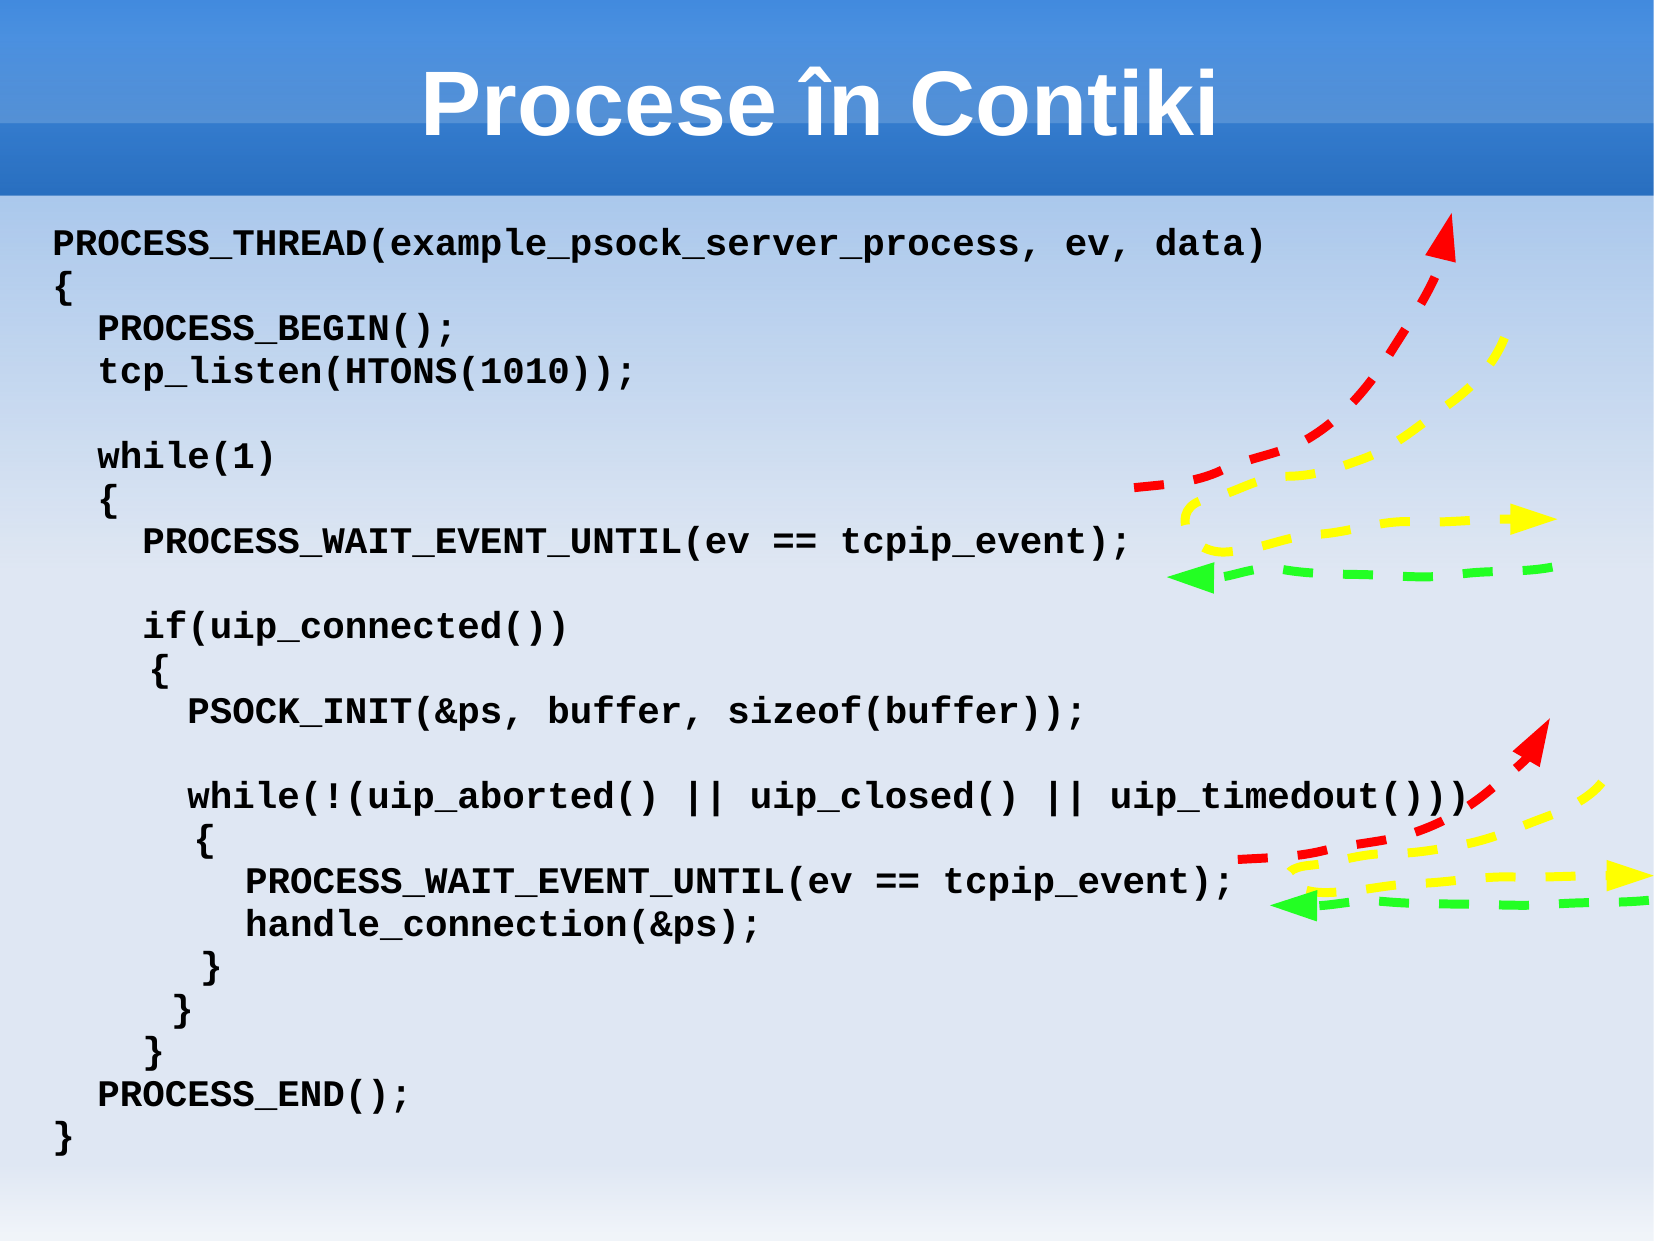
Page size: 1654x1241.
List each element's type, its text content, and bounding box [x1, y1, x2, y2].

text_box PROCESS_THREAD(example_psock_server_process, ev, data) { PROCESS_BEGIN(); tcp_listen(HTONS(1010)); while(1) { PROCESS_WAIT_EVENT_UNTIL(ev == tcpip_event); if(uip_connected()) { PSOCK_INIT(&ps, buffer, sizeof(buffer)); while(!(uip_aborted() || uip_closed() || uip_timedout())) { PROCESS_WAIT_EVENT_UNTIL(ev == tcpip_event); handle_connection(&ps); } } } PROCESS_END(); } [37, 217, 1508, 1168]
title Procese în Contiki [76, 0, 1565, 208]
picture [0, 0, 1654, 1241]
